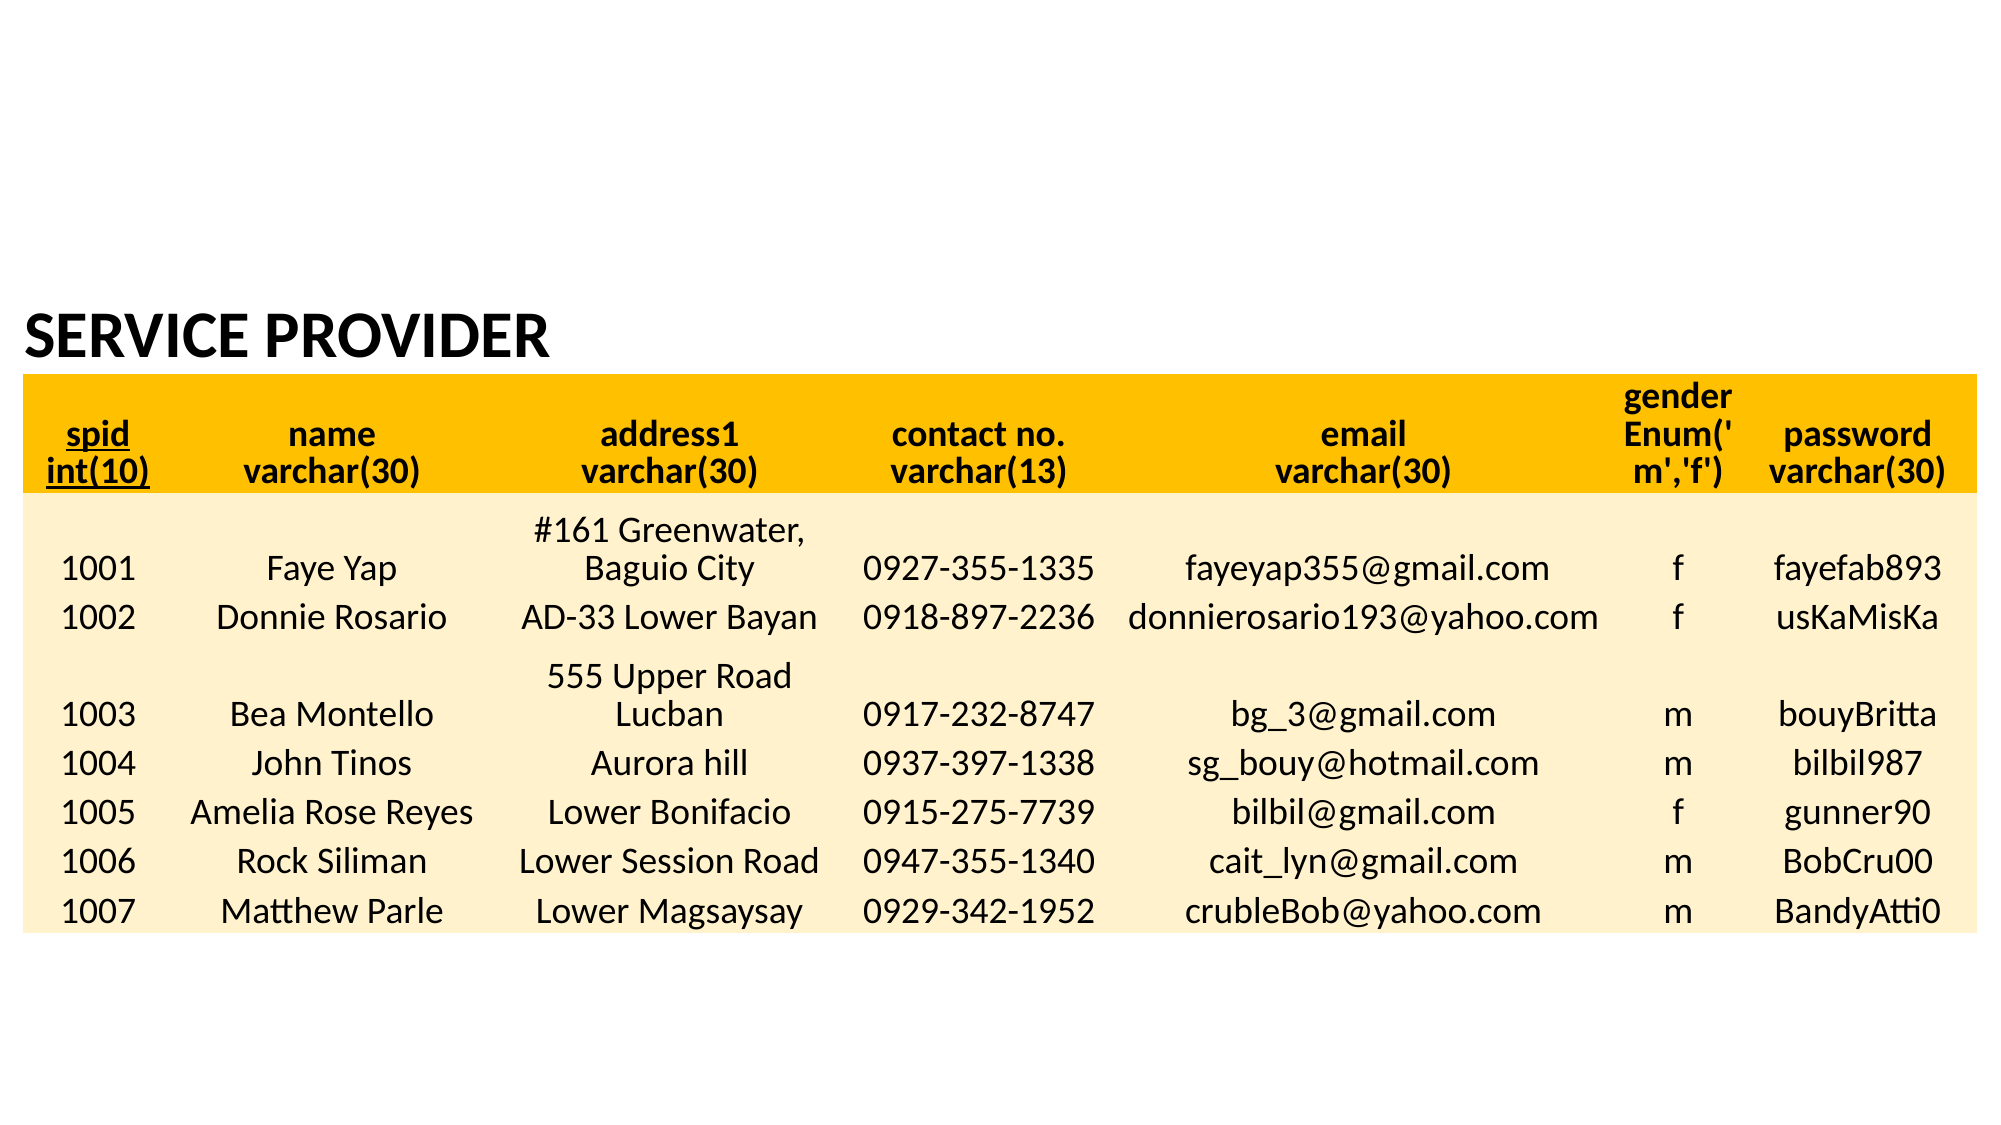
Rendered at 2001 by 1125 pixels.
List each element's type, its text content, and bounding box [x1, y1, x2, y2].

table_cell m [1618, 884, 1738, 933]
table_cell usKaMisKa [1738, 590, 1977, 639]
table_cell Amelia Rose Reyes [174, 785, 491, 834]
table_cell 1007 [23, 884, 174, 933]
table_cell m [1618, 639, 1738, 736]
table_cell email varchar(30) [1109, 374, 1618, 493]
table_cell Bea Montello [174, 639, 491, 736]
table_cell password varchar(30) [1738, 374, 1977, 493]
table_cell m [1618, 736, 1738, 785]
table_cell #161 Greenwater, Baguio City [491, 493, 849, 590]
table_header SERVICE PROVIDER [23, 288, 1977, 374]
table_cell address1 varchar(30) [491, 374, 849, 493]
table_cell sg_bouy@hotmail.com [1109, 736, 1618, 785]
table_cell spid int(10) [23, 374, 174, 493]
table_cell 555 Upper Road Lucban [491, 639, 849, 736]
table_cell f [1618, 493, 1738, 590]
table_cell 0937-397-1338 [849, 736, 1109, 785]
table_cell 0947-355-1340 [849, 834, 1109, 884]
table_cell 1004 [23, 736, 174, 785]
table_cell 0918-897-2236 [849, 590, 1109, 639]
table_cell contact no. varchar(13) [849, 374, 1109, 493]
table_cell bg_3@gmail.com [1109, 639, 1618, 736]
table_cell f [1618, 785, 1738, 834]
table_cell m [1618, 834, 1738, 884]
table_cell AD-33 Lower Bayan [491, 590, 849, 639]
table_cell gender Enum('m','f') [1618, 374, 1738, 493]
table_cell Lower Magsaysay [491, 884, 849, 933]
table_cell 0929-342-1952 [849, 884, 1109, 933]
table_cell cait_lyn@gmail.com [1109, 834, 1618, 884]
table_cell donnierosario193@yahoo.com [1109, 590, 1618, 639]
table_cell Matthew Parle [174, 884, 491, 933]
table_cell BobCru00 [1738, 834, 1977, 884]
table_cell fayefab893 [1738, 493, 1977, 590]
table_cell Donnie Rosario [174, 590, 491, 639]
table_cell fayeyap355@gmail.com [1109, 493, 1618, 590]
table_cell bilbil987 [1738, 736, 1977, 785]
table_cell f [1618, 590, 1738, 639]
table_cell bilbil@gmail.com [1109, 785, 1618, 834]
table_cell 0927-355-1335 [849, 493, 1109, 590]
table_cell 1003 [23, 639, 174, 736]
table_cell Faye Yap [174, 493, 491, 590]
table_cell Lower Bonifacio [491, 785, 849, 834]
table_cell bouyBritta [1738, 639, 1977, 736]
table_cell crubleBob@yahoo.com [1109, 884, 1618, 933]
table_cell 1006 [23, 834, 174, 884]
table_cell 0917-232-8747 [849, 639, 1109, 736]
table_cell 1005 [23, 785, 174, 834]
table_cell Lower Session Road [491, 834, 849, 884]
table_cell name varchar(30) [174, 374, 491, 493]
table_cell 1001 [23, 493, 174, 590]
table_cell 1002 [23, 590, 174, 639]
table_cell BandyAtti0 [1738, 884, 1977, 933]
table_cell gunner90 [1738, 785, 1977, 834]
table_cell John Tinos [174, 736, 491, 785]
table_cell Rock Siliman [174, 834, 491, 884]
table_cell Aurora hill [491, 736, 849, 785]
table_cell 0915-275-7739 [849, 785, 1109, 834]
